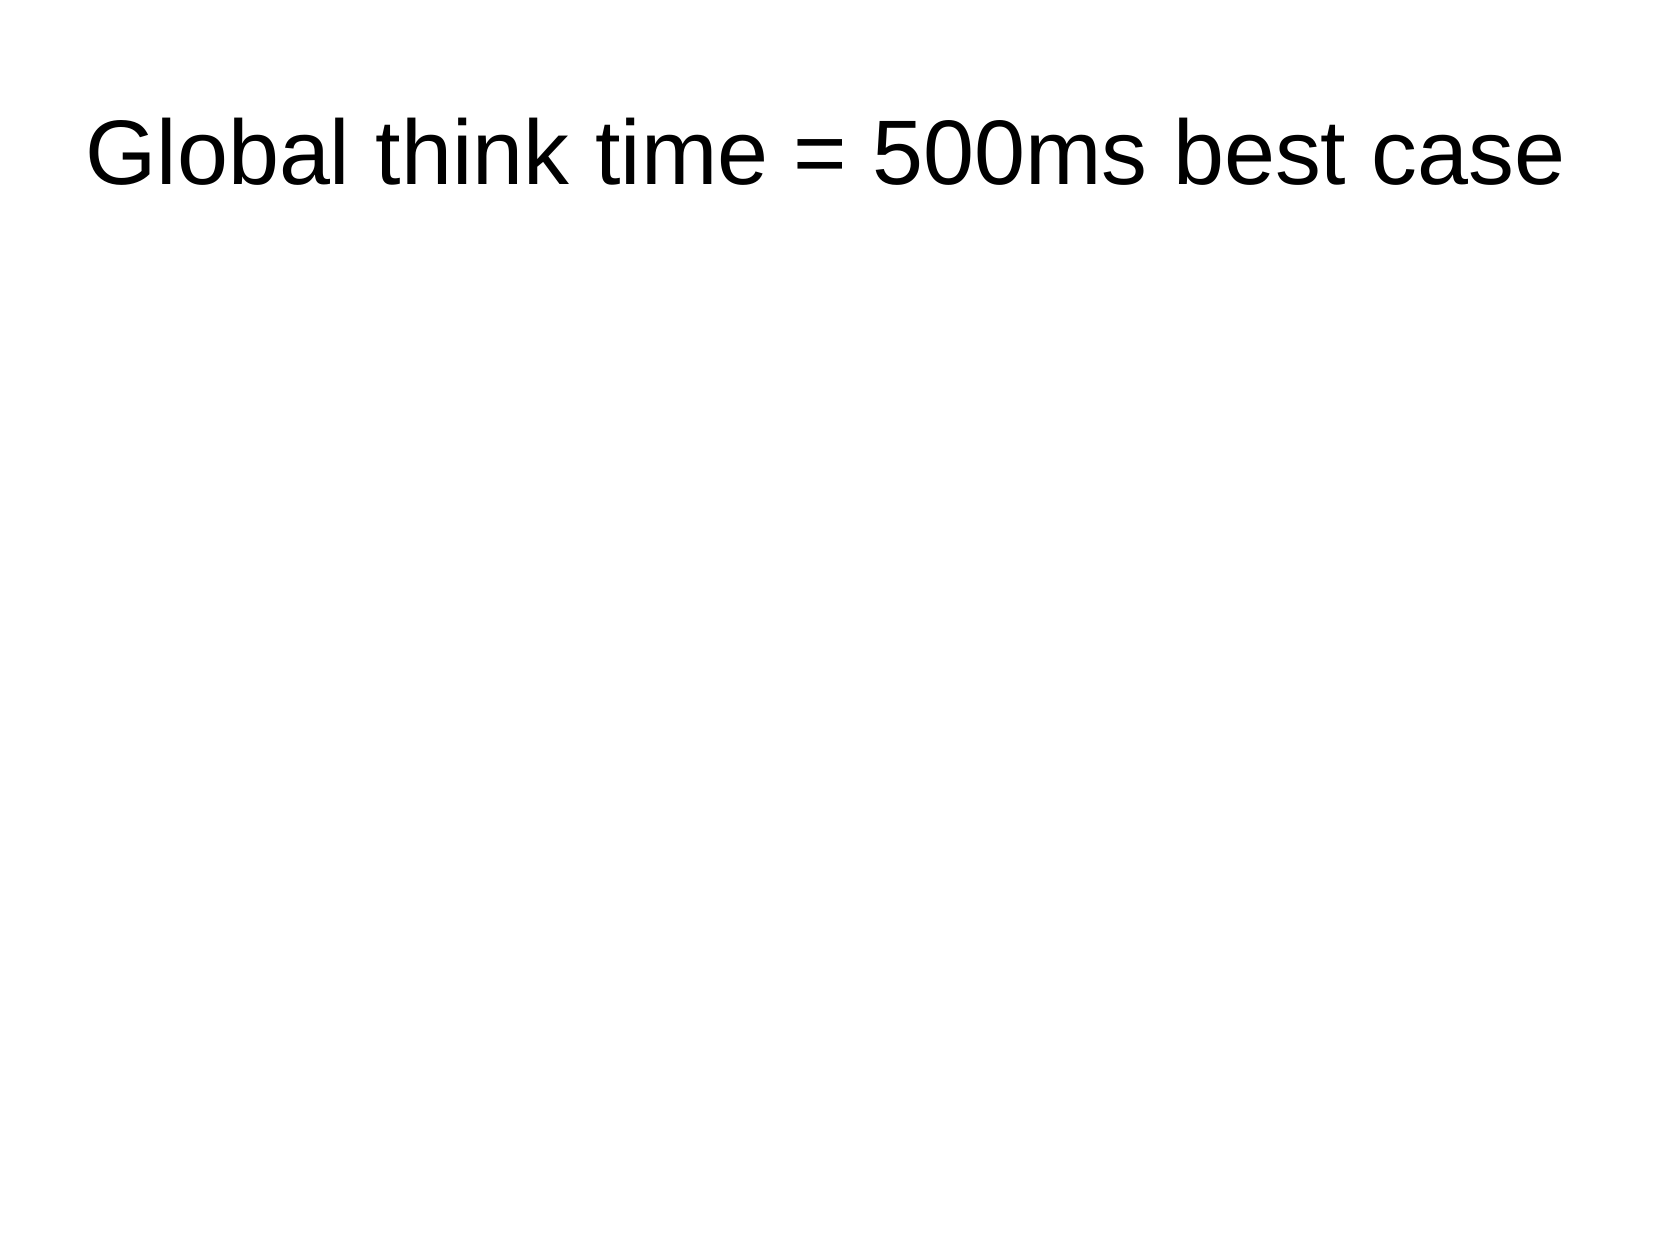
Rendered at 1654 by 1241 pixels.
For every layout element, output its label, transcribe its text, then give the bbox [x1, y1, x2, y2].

title Global think time = 500ms best case [82, 56, 1571, 250]
